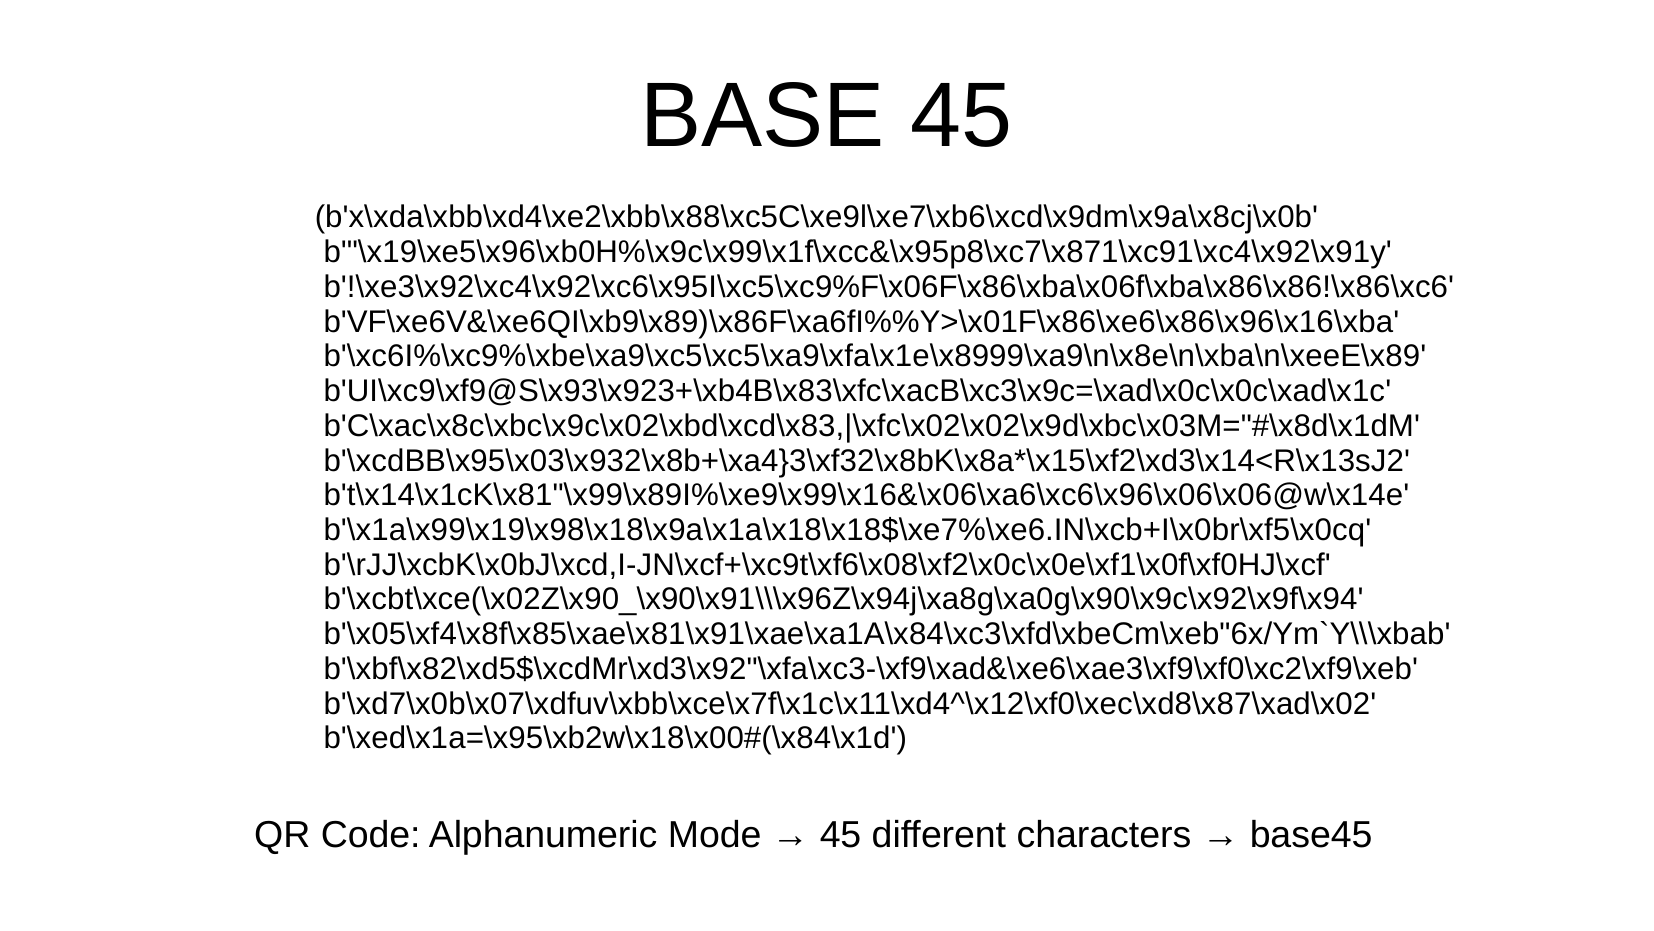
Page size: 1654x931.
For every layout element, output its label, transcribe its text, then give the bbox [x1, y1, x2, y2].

title BASE 45 [82, 37, 1571, 193]
text_box (b'x\xda\xbb\xd4\xe2\xbb\x88\xc5C\xe9l\xe7\xb6\xcd\x9dm\x9a\x8cj\x0b' b'"\x19\xe5\x96\xb0H%\x9c\x99\x1f\xcc&\x95p8\xc7\x871\xc91\xc4\x92\x91y' b'!\xe3\x92\xc4\x92\xc6\x95I\xc5\xc9%F\x06F\x86\xba\x06f\xba\x86\x86!\x86\xc6' b'VF\xe6V&\xe6QI\xb9\x89)\x86F\xa6fI%%Y>\x01F\x86\xe6\x86\x96\x16\xba' b'\xc6I%\xc9%\xbe\xa9\xc5\xc5\xa9\xfa\x1e\x8999\xa9\n\x8e\n\xba\n\xeeE\x89' b'UI\xc9\xf9@S\x93\x923+\xb4B\x83\xfc\xacB\xc3\x9c=\xad\x0c\x0c\xad\x1c' b'C\xac\x8c\xbc\x9c\x02\xbd\xcd\x83,|\xfc\x02\x02\x9d\xbc\x03M="#\x8d\x1dM' b'\xcdBB\x95\x03\x932\x8b+\xa4}3\xf32\x8bK\x8a*\x15\xf2\xd3\x14<R\x13sJ2' b't\x14\x1cK\x81"\x99\x89I%\xe9\x99\x16&\x06\xa6\xc6\x96\x06\x06@w\x14e' b'\x1a\x99\x19\x98\x18\x9a\x1a\x18\x18$\xe7%\xe6.IN\xcb+I\x0br\xf5\x0cq' b'\rJJ\xcbK\x0bJ\xcd,I-JN\xcf+\xc9t\xf6\x08\xf2\x0c\x0e\xf1\x0f\xf0HJ\xcf' b'\xcbt\xce(\x02Z\x90_\x90\x91\\\x96Z\x94j\xa8g\xa0g\x90\x9c\x92\x9f\x94' b'\x05\xf4\x8f\x85\xae\x81\x91\xae\xa1A\x84\xc3\xfd\xbeCm\xeb"6x/Ym`Y\\\xbab' b'\xbf\x82\xd5$\xcdMr\xd3\x92"\xfa\xc3-\xf9\xad&\xe6\xae3\xf9\xf0\xc2\xf9\xeb' b'\xd7\x0b\x07\xdfuv\xbb\xce\x7f\x1c\x11\xd4^\x12\xf0\xec\xd8\x87\xad\x02' b'\xed\x1a=\x95\xb2w\x18\x00#(\x84\x1d') [300, 192, 1654, 763]
text_box QR Code: Alphanumeric Mode → 45 different characters → base45 [239, 805, 1388, 863]
